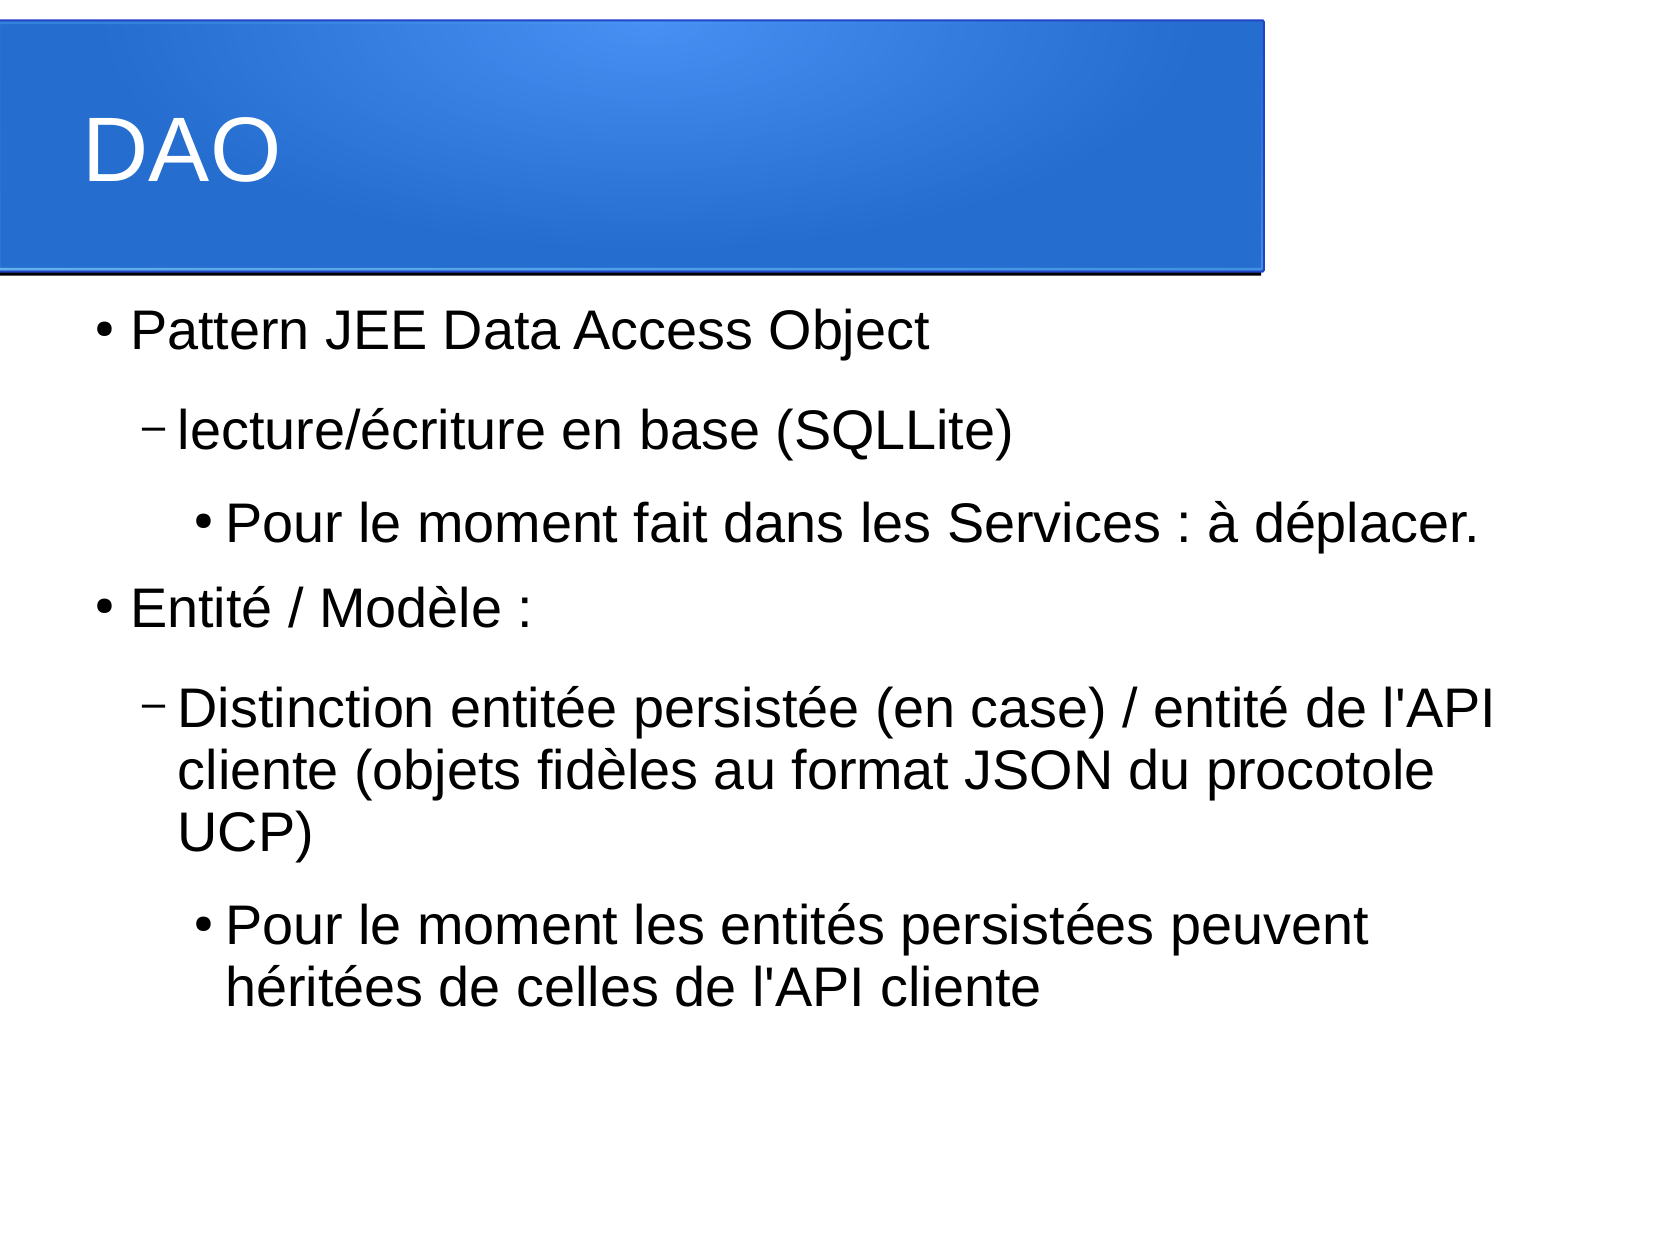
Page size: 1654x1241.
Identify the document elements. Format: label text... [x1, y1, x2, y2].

title DAO [82, 47, 1235, 252]
list Pattern JEE Data Access Object lecture/écriture en base (SQLLite) Pour le moment fait dans les Services : à déplacer. Entité / Modèle : Distinction entitée persistée (en case) / entité de l'API cliente (objets fidèles au format JSON du procotole UCP) Pour le moment les entités persistées peuvent héritées de celles de l'API cliente [82, 299, 1571, 1019]
